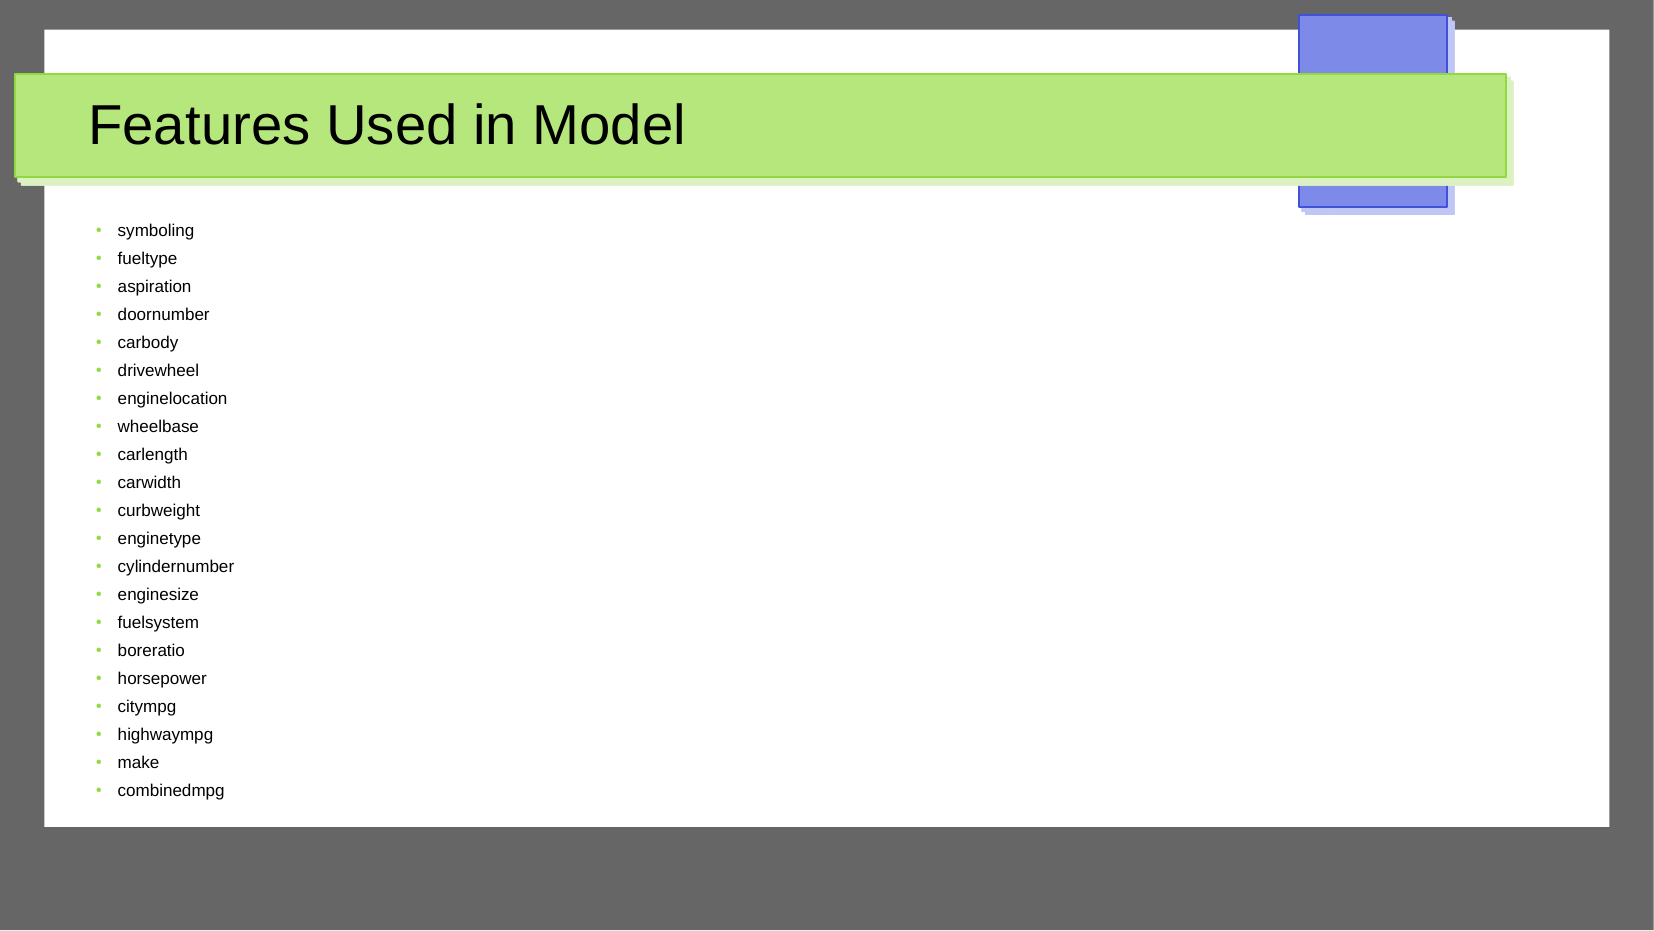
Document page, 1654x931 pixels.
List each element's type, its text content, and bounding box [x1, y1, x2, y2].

title Features Used in Model [88, 73, 1506, 178]
list symboling fueltype aspiration doornumber carbody drivewheel enginelocation wheelbase carlength carwidth curbweight enginetype cylindernumber enginesize fuelsystem boreratio horsepower citympg highwaympg make combinedmpg [88, 221, 1565, 813]
